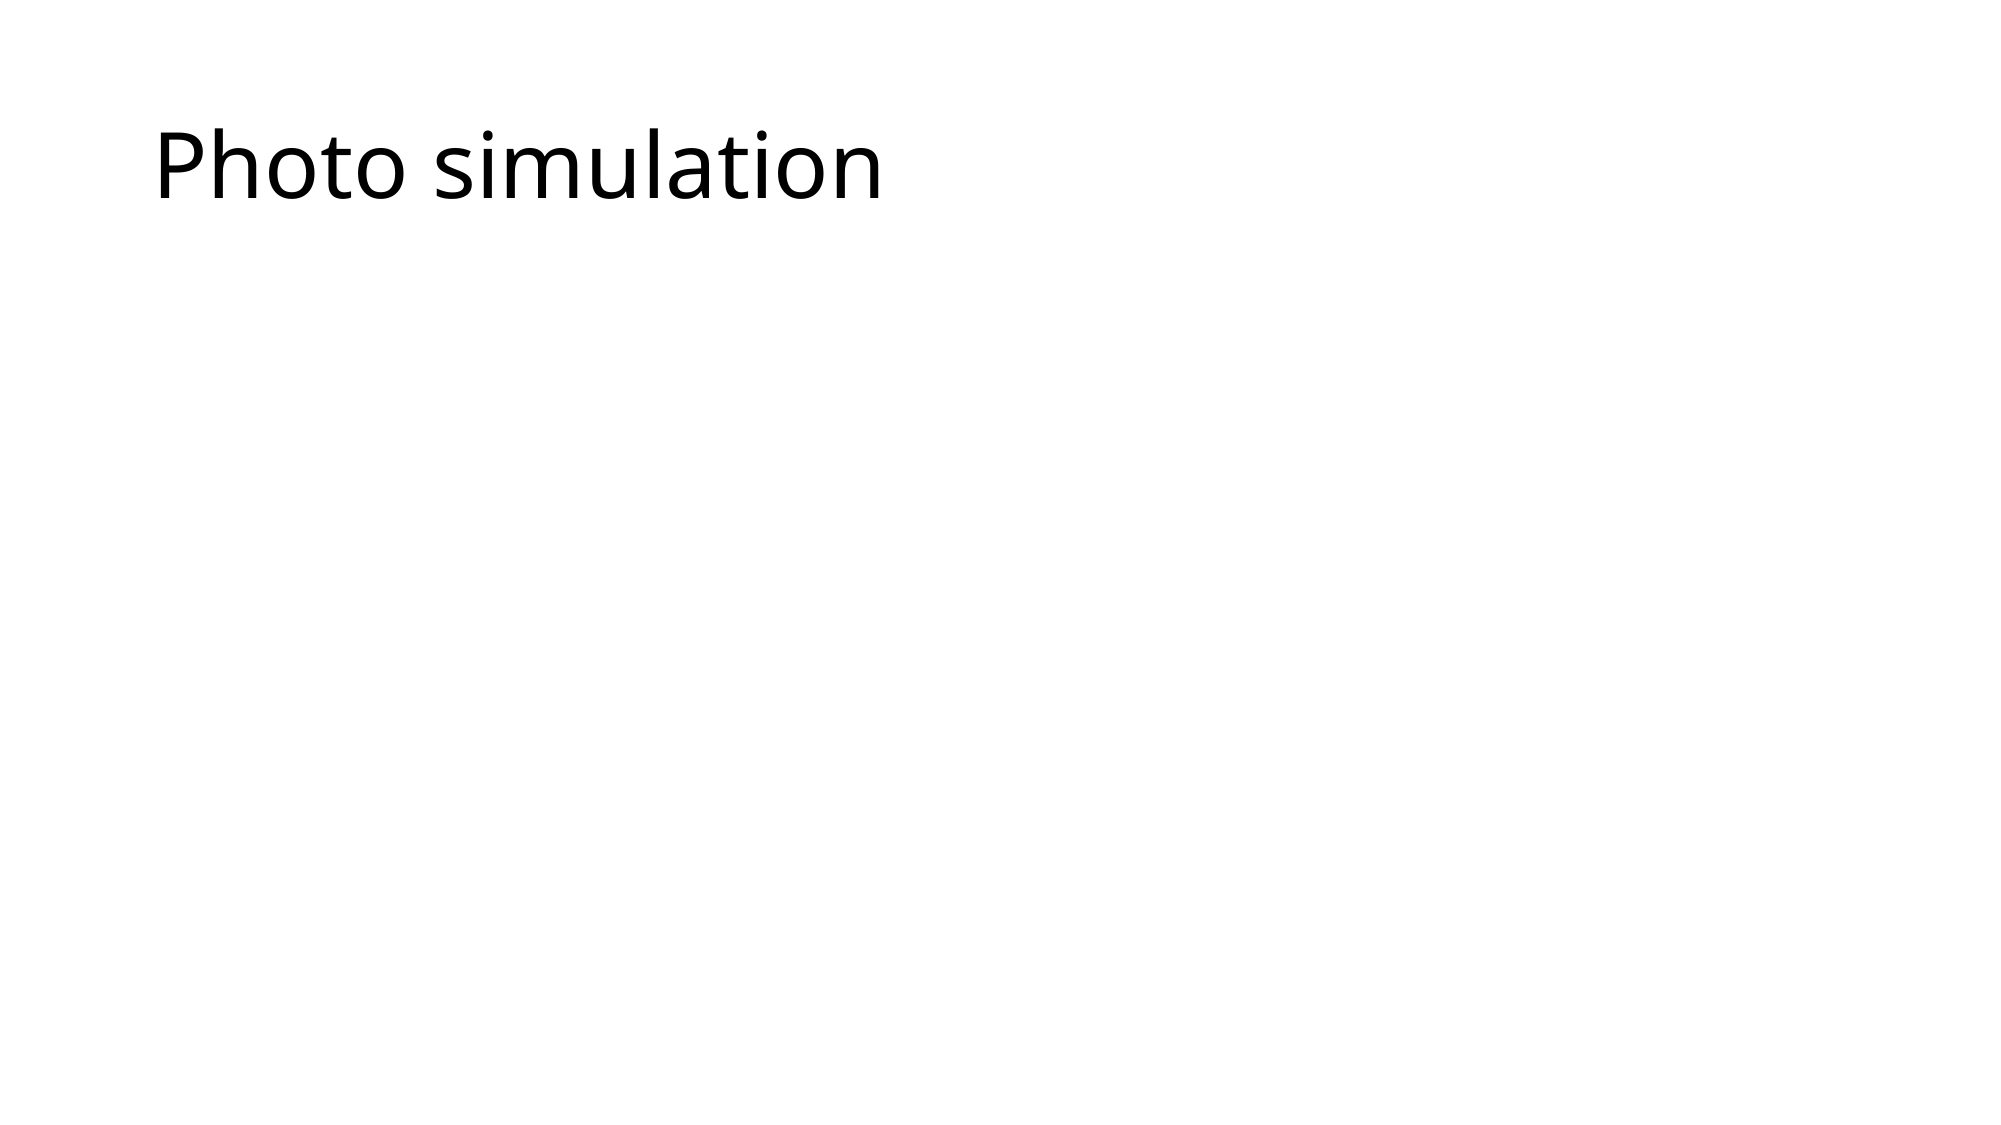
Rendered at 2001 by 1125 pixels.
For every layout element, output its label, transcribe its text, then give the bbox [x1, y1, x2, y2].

title Photo simulation [137, 59, 1863, 278]
